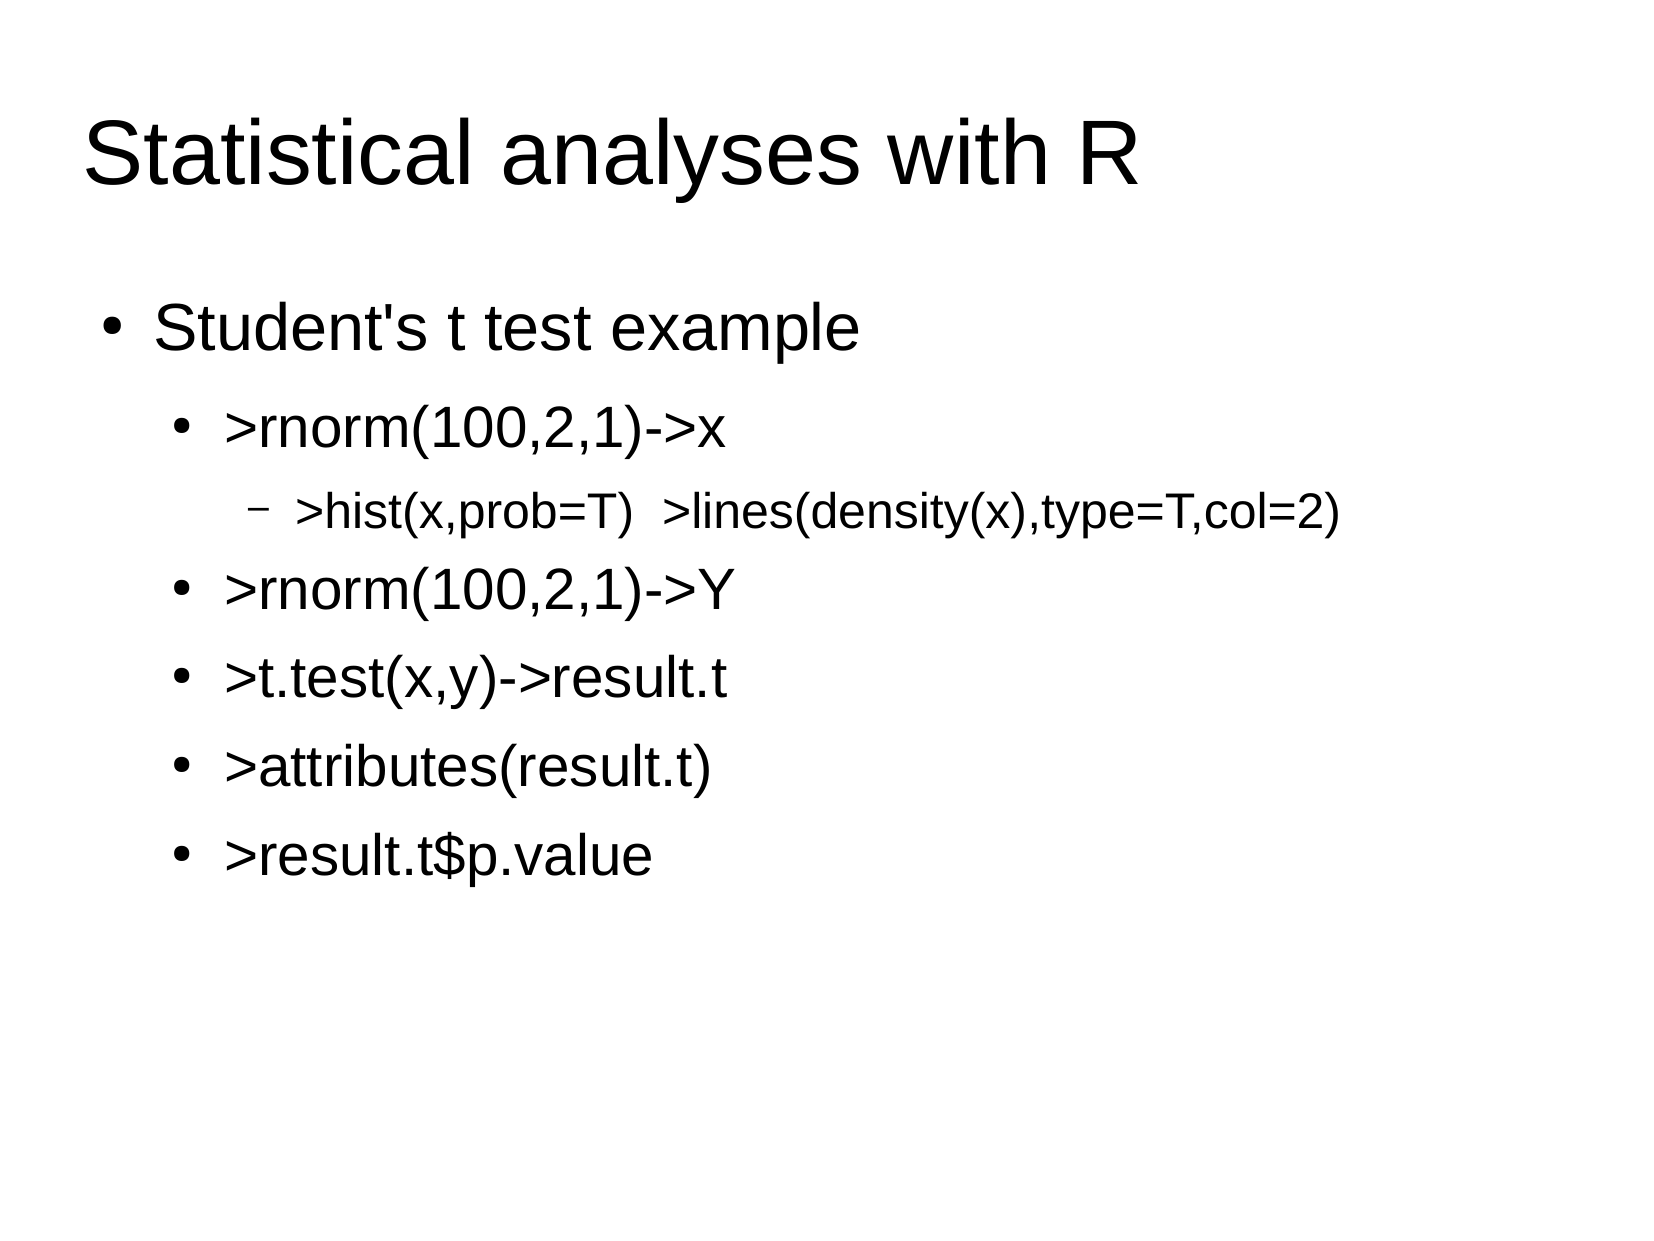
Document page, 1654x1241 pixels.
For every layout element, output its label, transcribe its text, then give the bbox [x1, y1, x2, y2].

list Student's t test example >rnorm(100,2,1)->x >hist(x,prob=T) >lines(density(x),type=T,col=2) >rnorm(100,2,1)->Y >t.test(x,y)->result.t >attributes(result.t) >result.t$p.value [82, 290, 1571, 1109]
title Statistical analyses with R [82, 49, 1571, 257]
